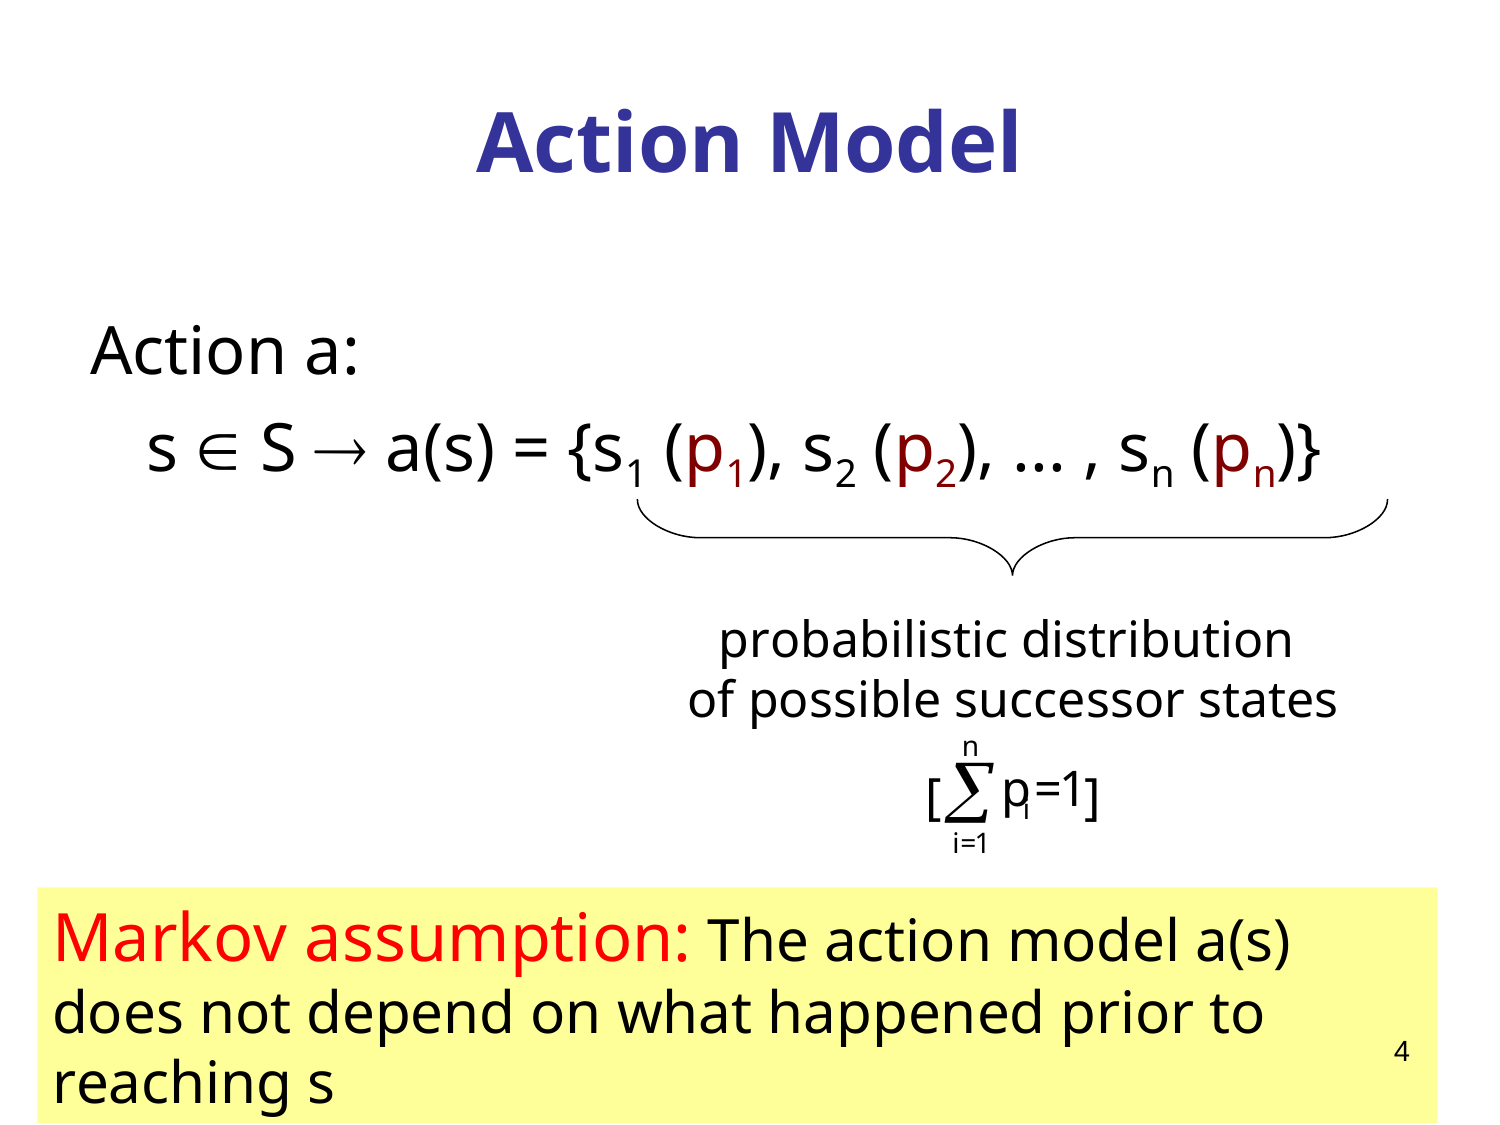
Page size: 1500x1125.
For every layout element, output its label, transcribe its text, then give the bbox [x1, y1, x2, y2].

chart [937, 725, 1088, 865]
list Action a: s  S  a(s) = {s1 (p1), s2 (p2), ... , sn (pn)} [75, 299, 1426, 887]
text_box Markov assumption: The action model a(s) does not depend on what happened prior to reaching s [37, 887, 1438, 1123]
text_box probabilistic distribution of possible successor states [ ] [672, 600, 1354, 833]
text_box <number> [1074, 1024, 1426, 1103]
title Action Model [75, 45, 1426, 233]
